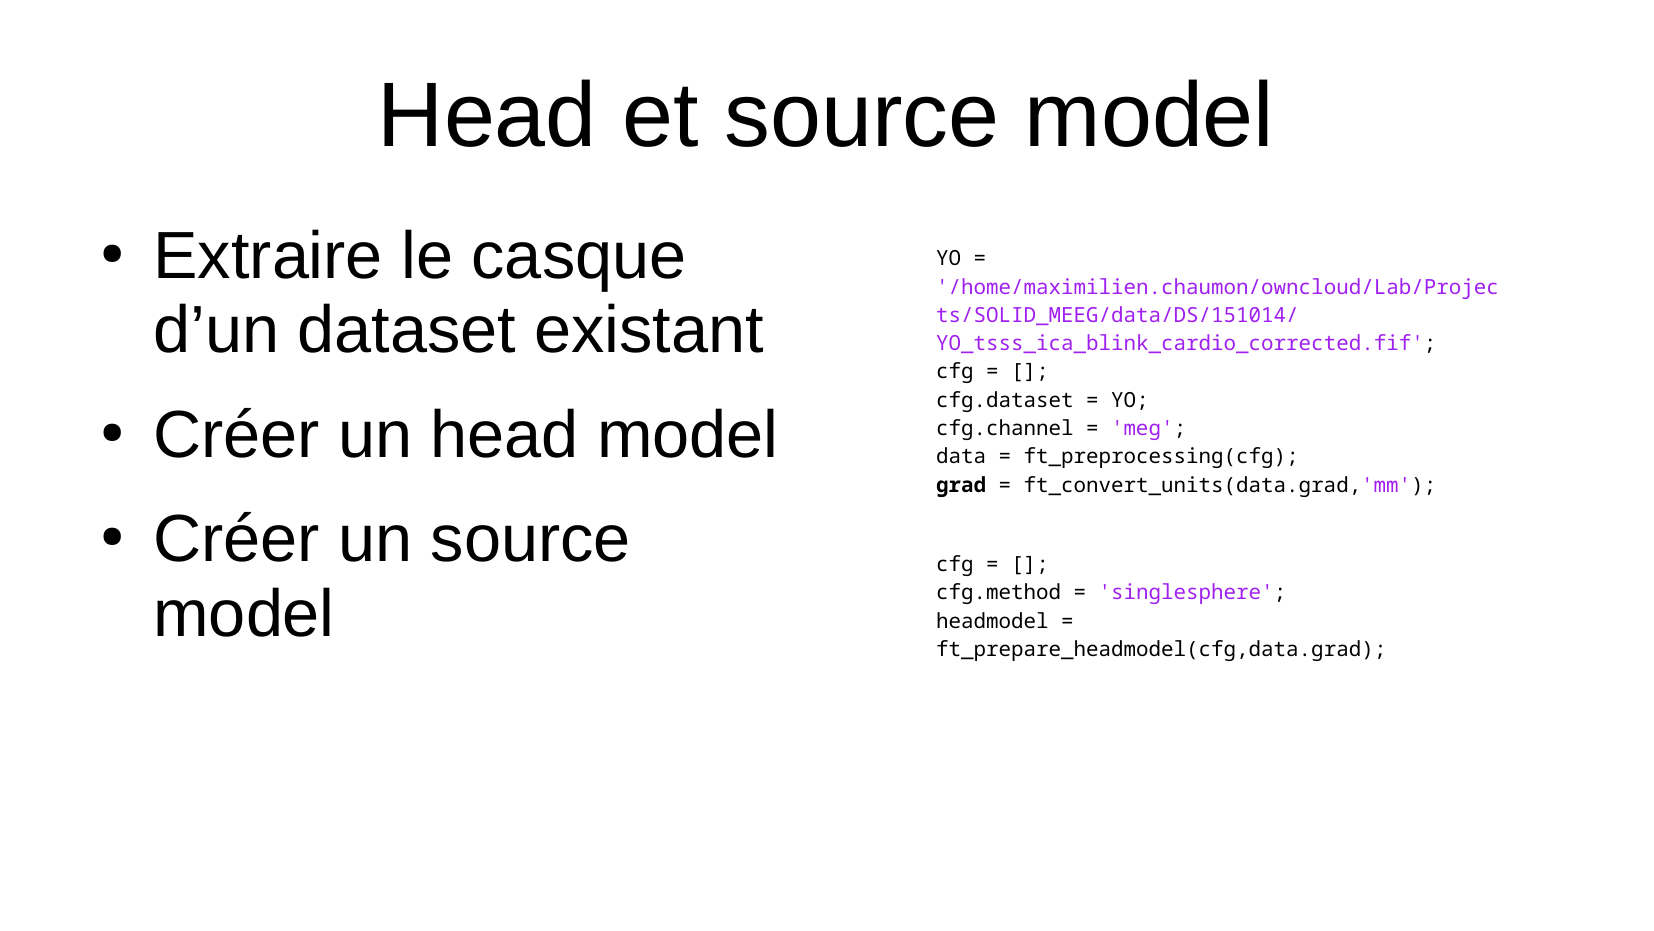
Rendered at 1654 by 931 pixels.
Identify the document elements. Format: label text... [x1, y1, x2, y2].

text_box YO = '/home/maximilien.chaumon/owncloud/Lab/Projects/SOLID_MEEG/data/DS/151014/YO_tsss_ica_blink_cardio_corrected.fif'; cfg = []; cfg.dataset = YO; cfg.channel = 'meg'; data = ft_preprocessing(cfg); grad = ft_convert_units(data.grad,'mm'); cfg = []; cfg.method = 'singlesphere'; headmodel = ft_prepare_headmodel(cfg,data.grad); [921, 236, 1524, 708]
title Head et source model [82, 37, 1571, 193]
list Extraire le casque d’un dataset existant Créer un head model Créer un source model [82, 217, 809, 758]
